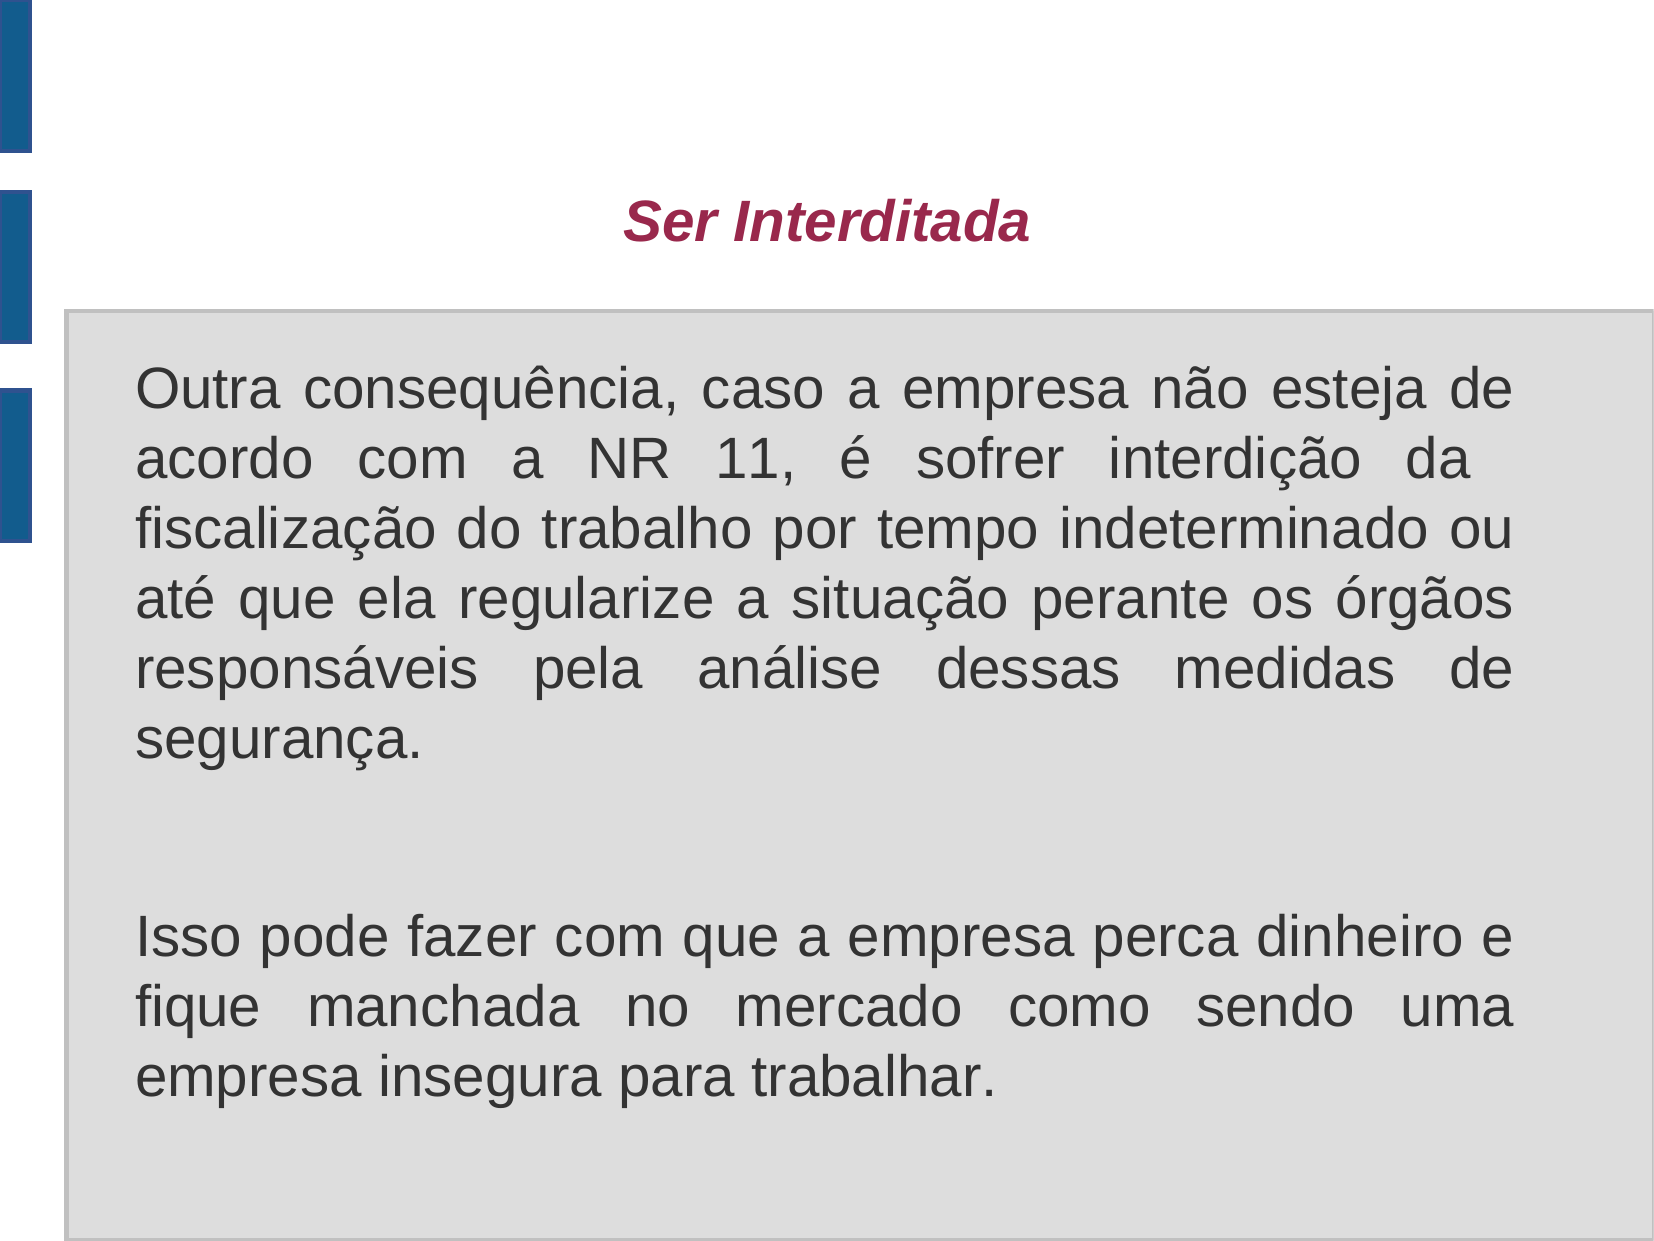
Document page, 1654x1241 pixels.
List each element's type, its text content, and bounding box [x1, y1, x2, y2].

title Ser Interditada [121, 114, 1534, 322]
list Outra consequência, caso a empresa não esteja de acordo com a NR 11, é sofrer interdição da fiscalização do trabalho por tempo indeterminado ou até que ela regularize a situação perante os órgãos responsáveis pela análise dessas medidas de segurança. Isso pode fazer com que a empresa perca dinheiro e fique manchada no mercado como sendo uma empresa insegura para trabalhar. [134, 350, 1516, 1133]
